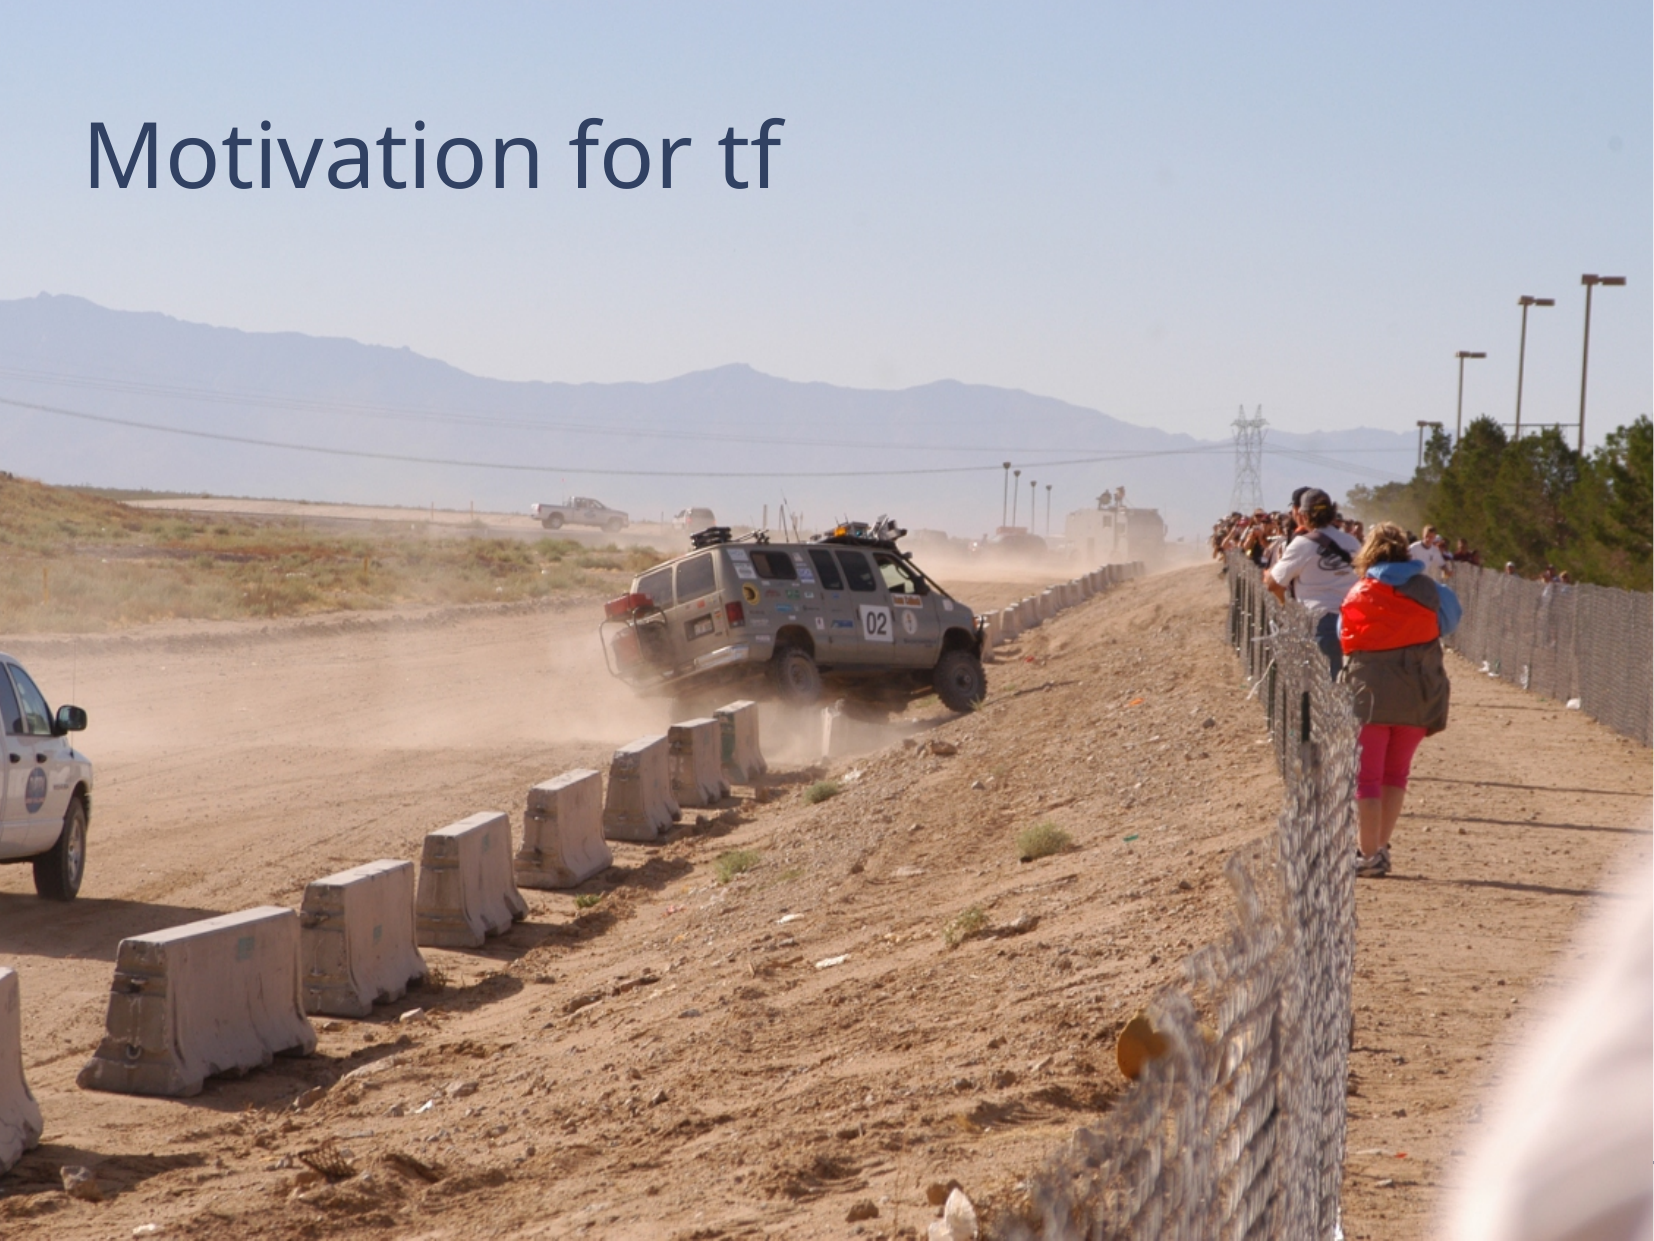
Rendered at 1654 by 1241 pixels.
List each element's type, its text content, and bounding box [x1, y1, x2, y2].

picture [0, 0, 1654, 1241]
title Motivation for tf [82, 49, 1571, 257]
